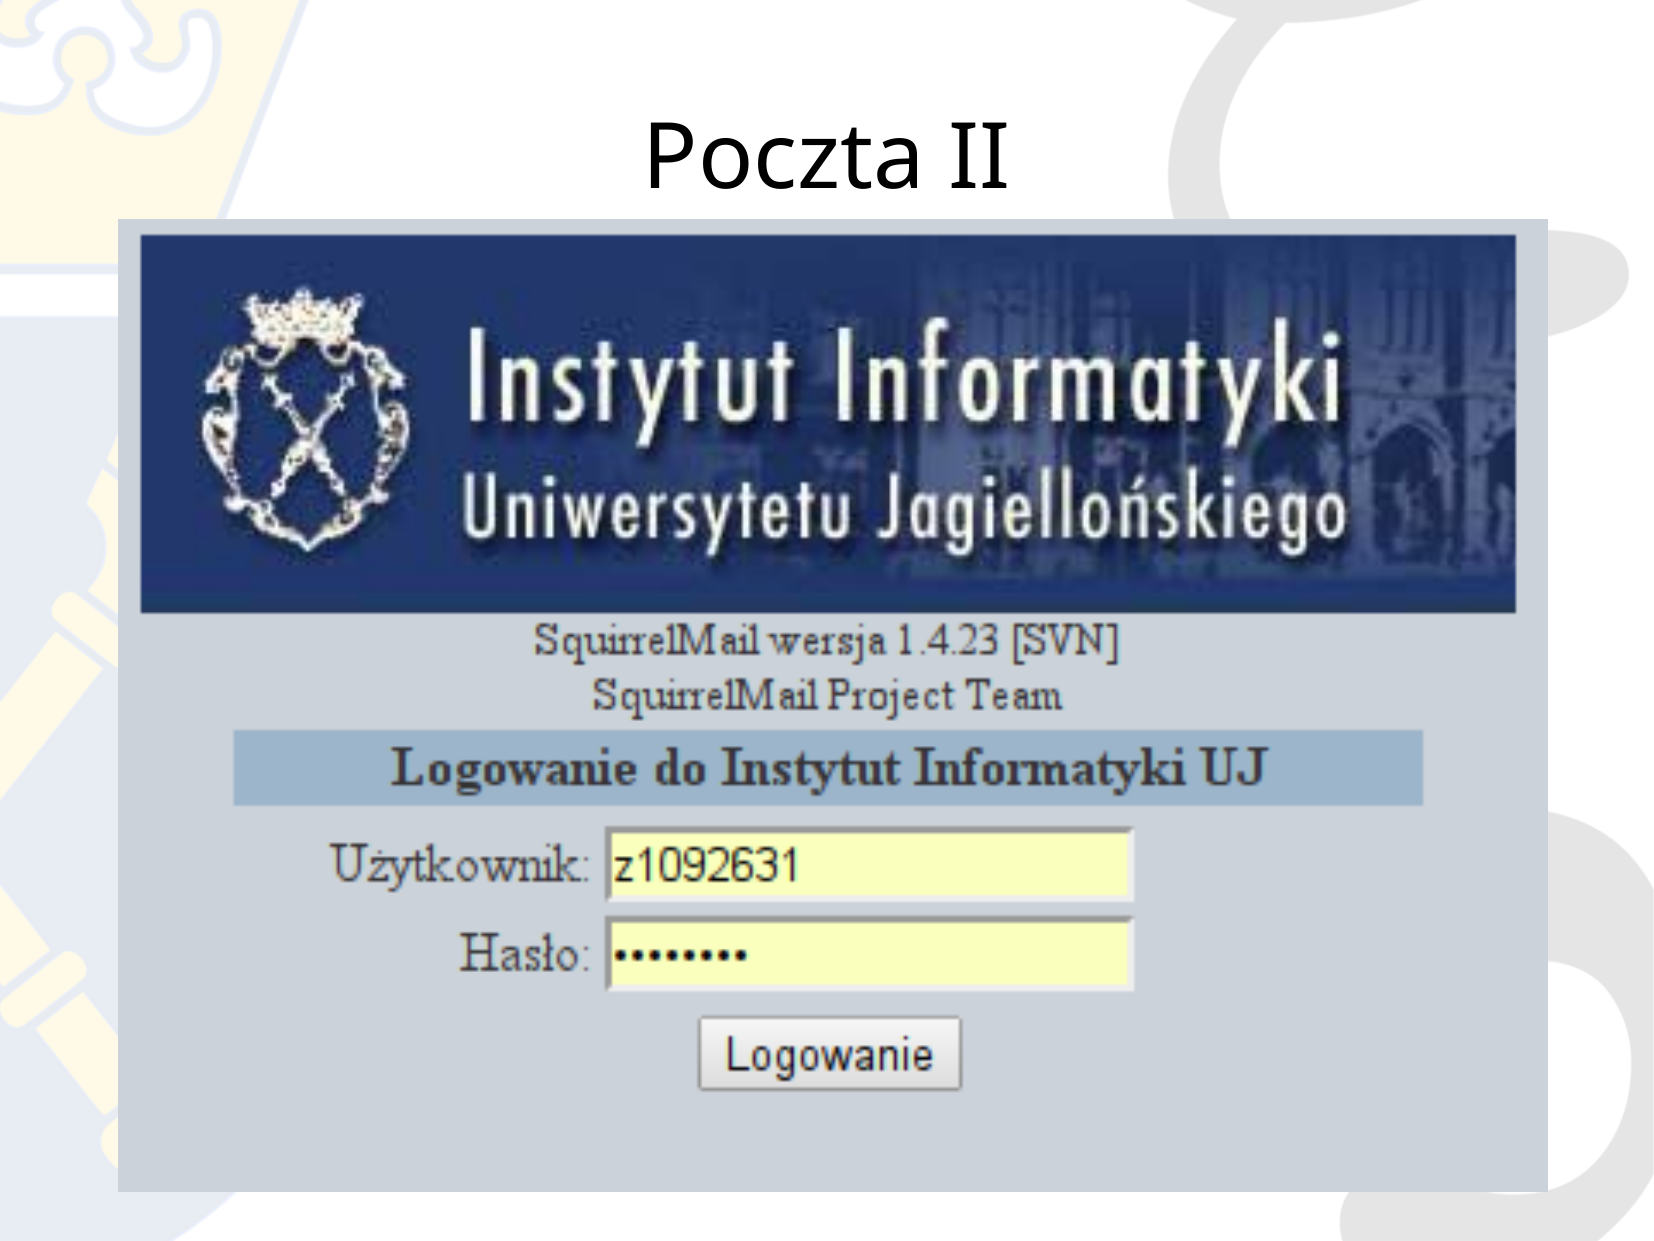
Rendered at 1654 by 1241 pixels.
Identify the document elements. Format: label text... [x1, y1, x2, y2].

title Poczta II [82, 49, 1571, 257]
picture [0, 0, 1654, 1241]
